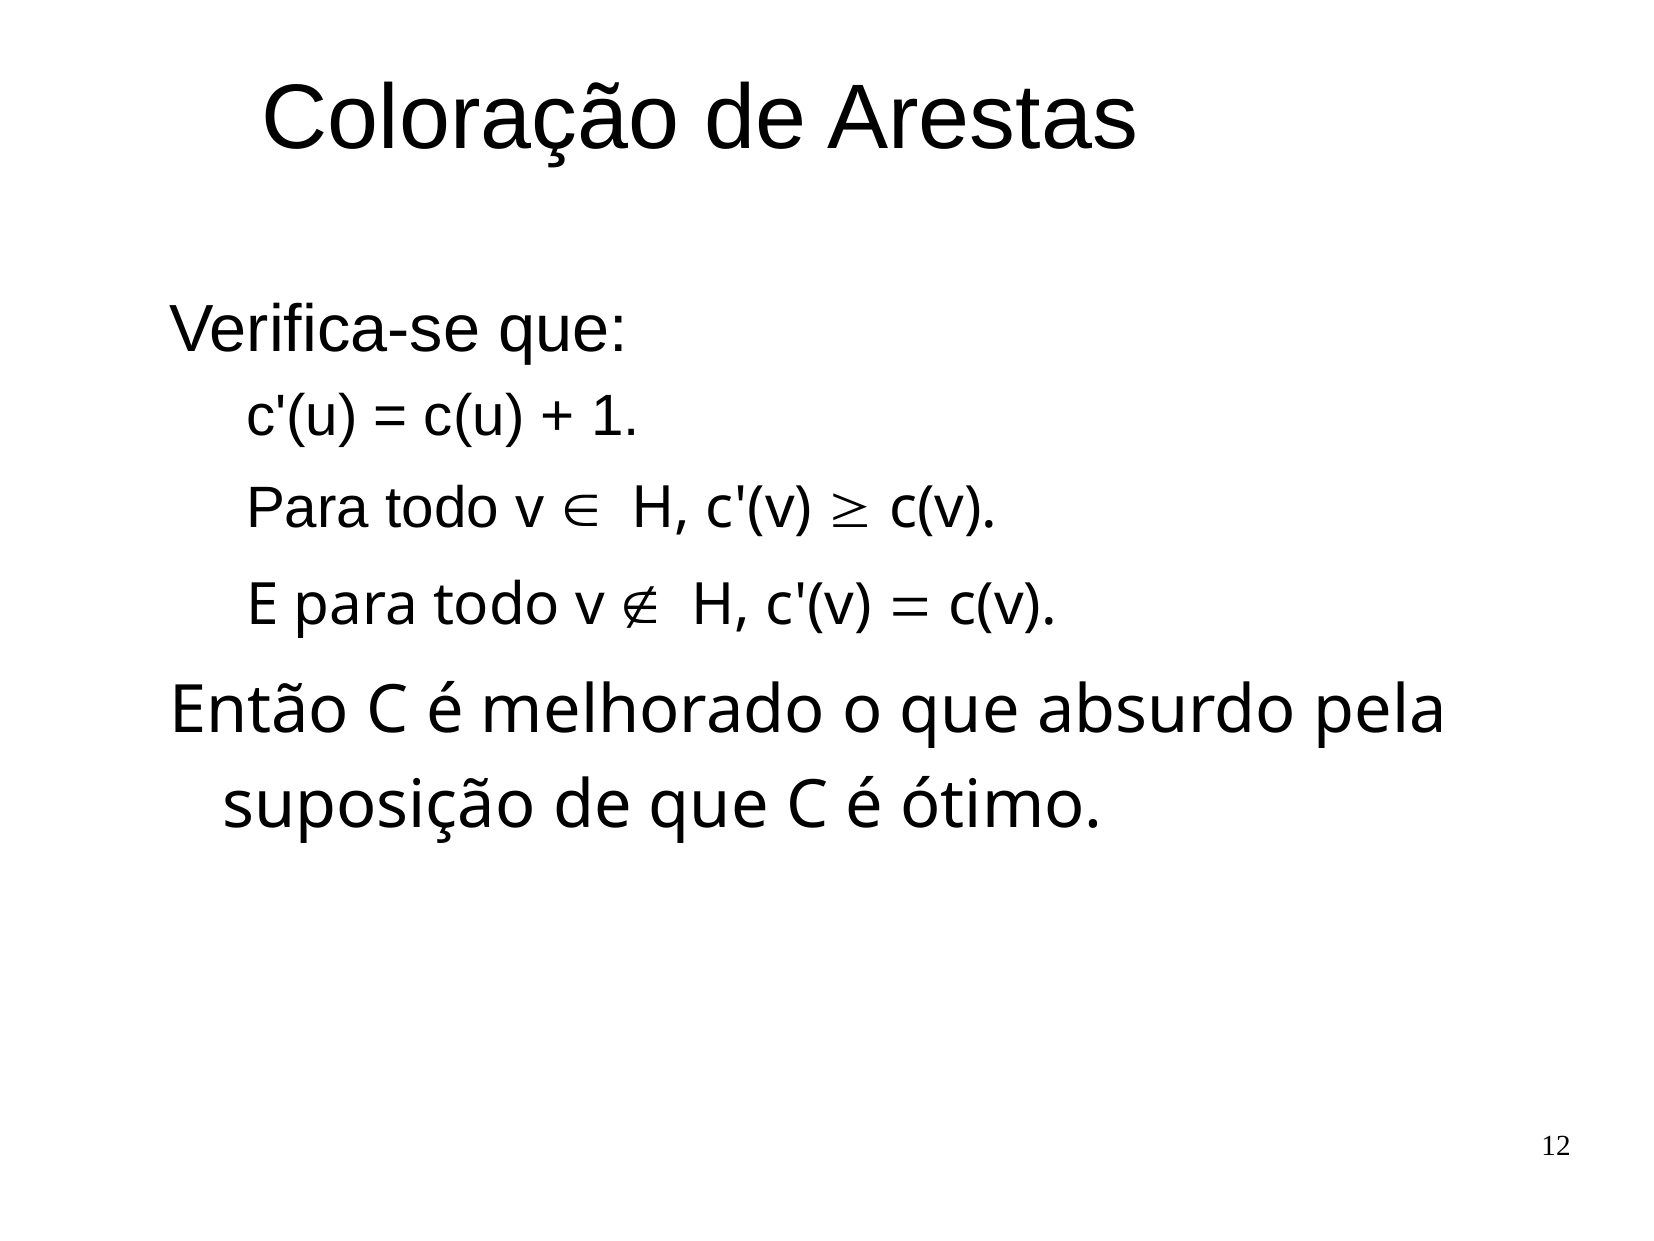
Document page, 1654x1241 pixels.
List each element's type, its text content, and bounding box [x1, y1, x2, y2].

title Coloração de Arestas [261, 58, 1433, 173]
list Verifica-se que: c'(u) = c(u) + 1. Para todo v H, c'(v)  c(v). E para todo v H, c'(v)  c(v). Então C é melhorado o que absurdo pela suposição de que C é ótimo. [151, 289, 1598, 1004]
